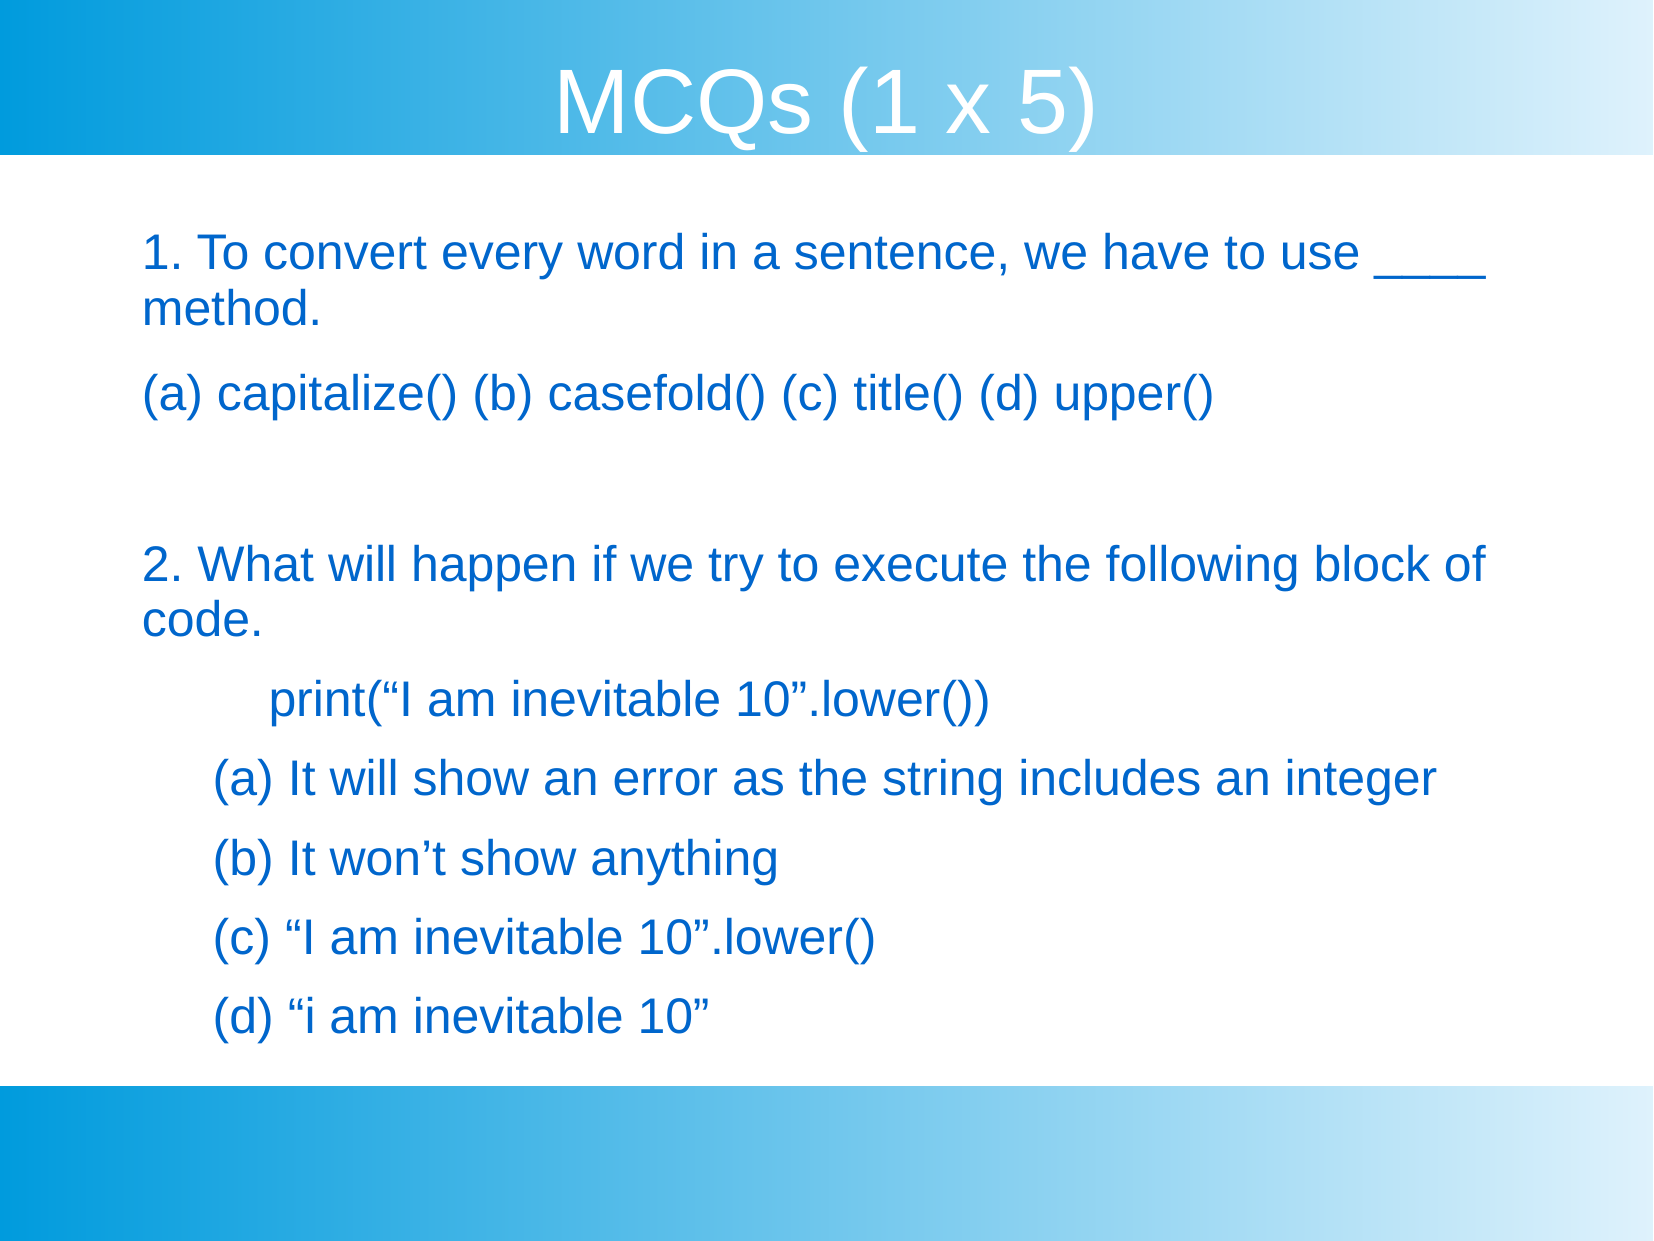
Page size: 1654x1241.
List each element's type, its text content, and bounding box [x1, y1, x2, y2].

list 1. To convert every word in a sentence, we have to use ____ method. (a) capitalize() (b) casefold() (c) title() (d) upper() 2. What will happen if we try to execute the following block of code. print(“I am inevitable 10”.lower()) (a) It will show an error as the string includes an integer (b) It won’t show anything (c) “I am inevitable 10”.lower() (d) “i am inevitable 10” [70, 224, 1560, 1027]
title MCQs (1 x 5) [82, 49, 1571, 155]
